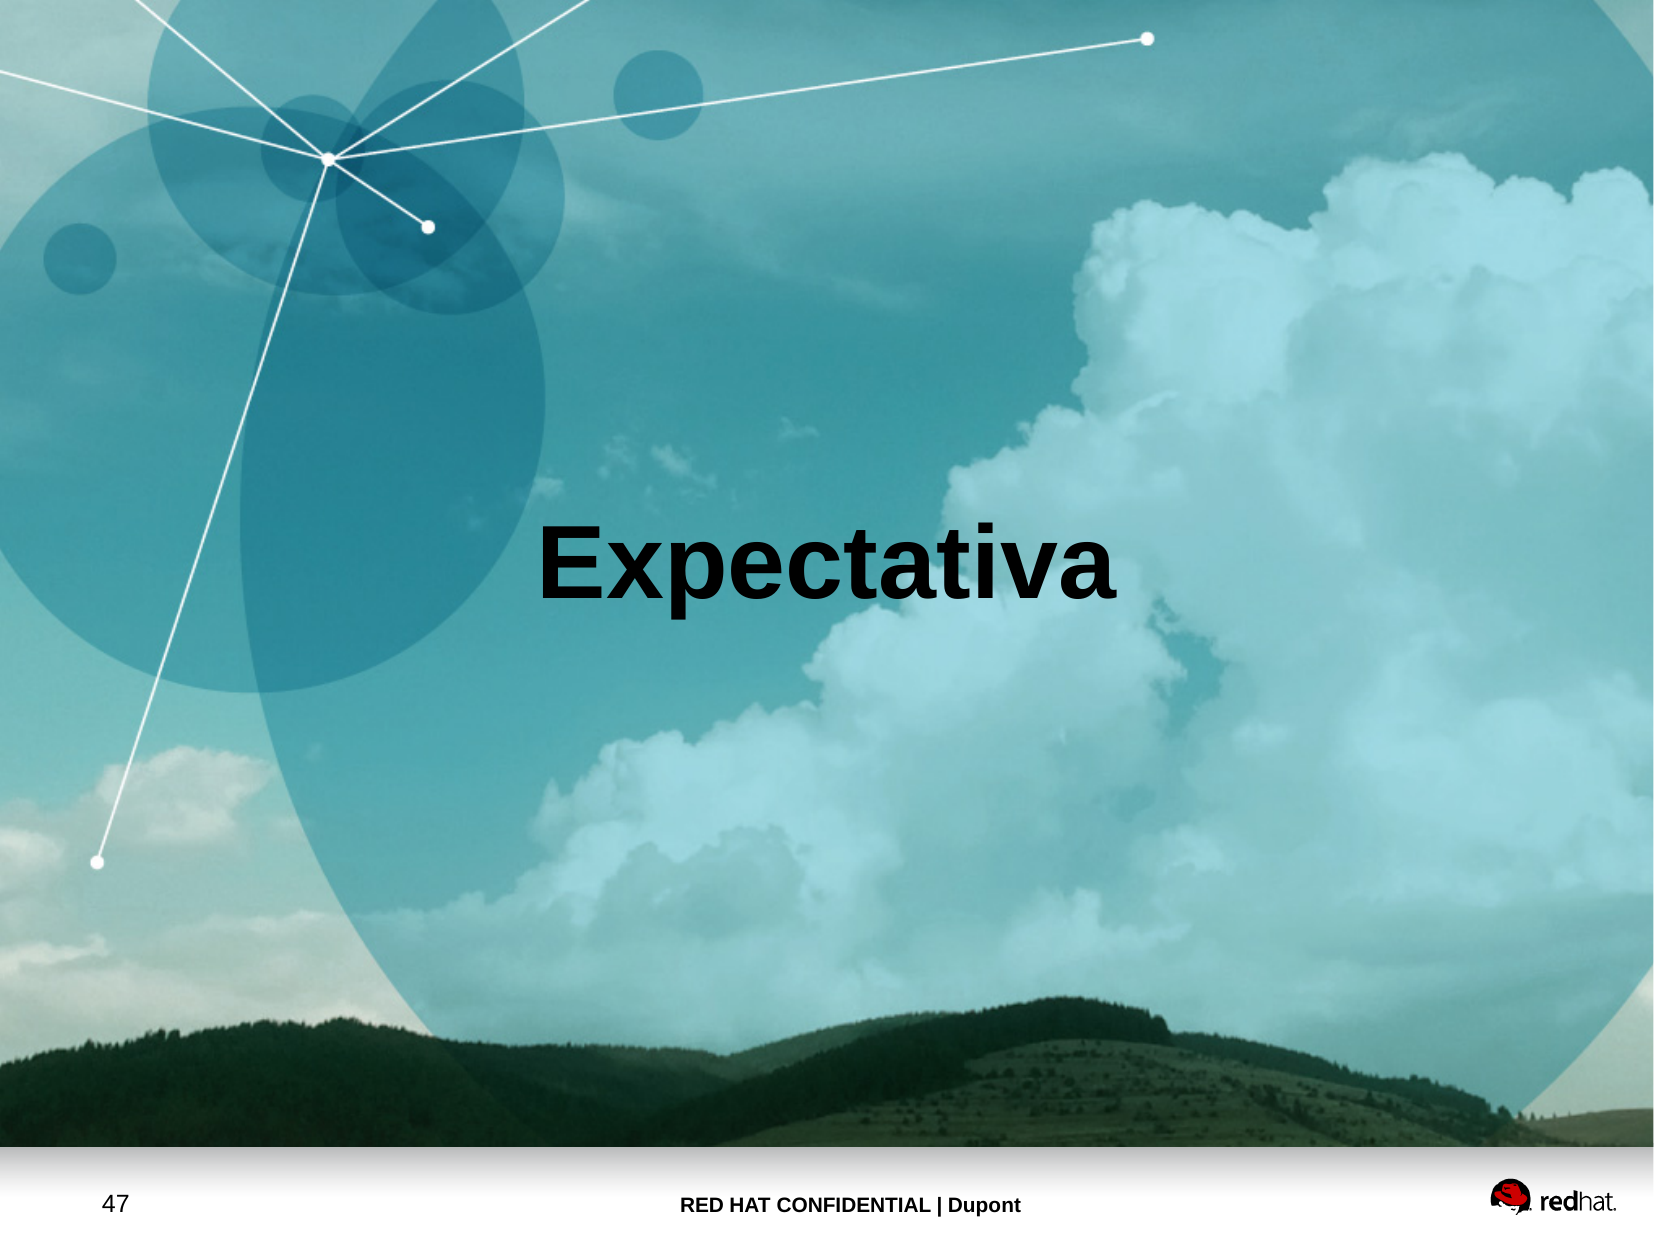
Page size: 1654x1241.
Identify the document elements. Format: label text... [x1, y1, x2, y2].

picture [0, 0, 1654, 1241]
text_box Expectativa [82, 262, 1571, 862]
